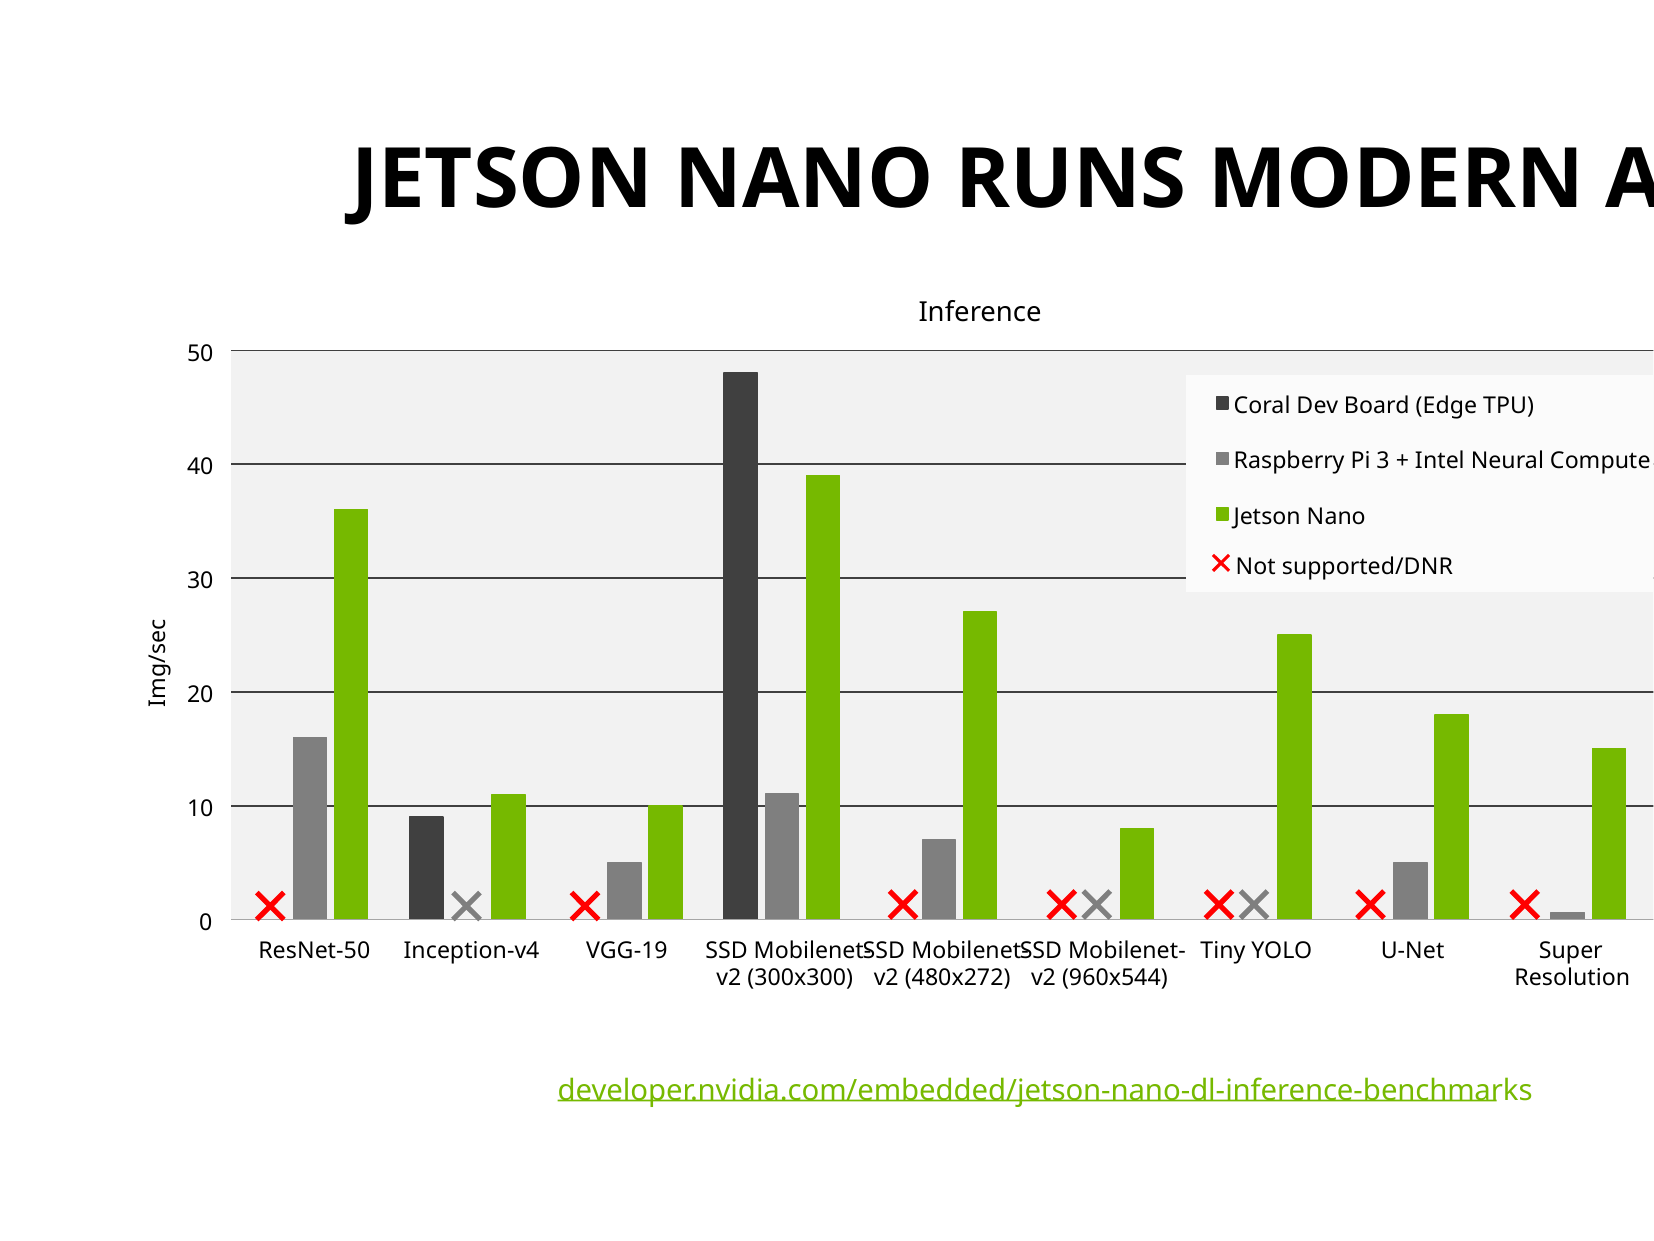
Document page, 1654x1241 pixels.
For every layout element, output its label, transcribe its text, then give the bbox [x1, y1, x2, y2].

text_box [1626, 157, 1641, 182]
text_box Resolution [1514, 960, 1622, 988]
text_box Raspberry Pi 3 + Intel Neural Compute Stick 2 [1233, 444, 1654, 471]
text_box ResNet-50 [258, 933, 363, 961]
text_box SSD Mobilenet- [1019, 933, 1173, 961]
text_box VGG-19 [586, 933, 664, 961]
text_box [0, 0, 1654, 1125]
text_box 30 [187, 563, 212, 591]
text_box 50 [187, 336, 212, 363]
text_box v2 (300x300) [716, 960, 848, 988]
text_box 20 [187, 677, 212, 705]
text_box Coral Dev Board (Edge TPU) [1233, 388, 1520, 416]
text_box 10 [187, 791, 212, 819]
text_box JETSON NANO RUNS MODERN AI [351, 118, 1582, 216]
text_box v2 (960x544) [1030, 960, 1162, 988]
text_box 40 [187, 450, 212, 477]
text_box SSD Mobilenet- [705, 933, 859, 961]
text_box v2 (480x272) [873, 960, 1005, 988]
text_box U-Net [1380, 933, 1441, 961]
text_box Inference [918, 291, 1036, 324]
text_box Super [1538, 933, 1597, 960]
text_box SSD Mobilenet- [862, 933, 1016, 961]
text_box Jetson Nano [1233, 499, 1359, 527]
text_box Not supported/DNR [1235, 549, 1436, 576]
text_box Tiny YOLO [1200, 933, 1307, 961]
text_box Inception-v4 [403, 933, 532, 961]
text_box developer.nvidia.com/embedded/jetson-nano-dl-inference-benchmarks [557, 1068, 1504, 1103]
text_box Img/sec [140, 625, 167, 708]
text_box 0 [199, 905, 222, 932]
